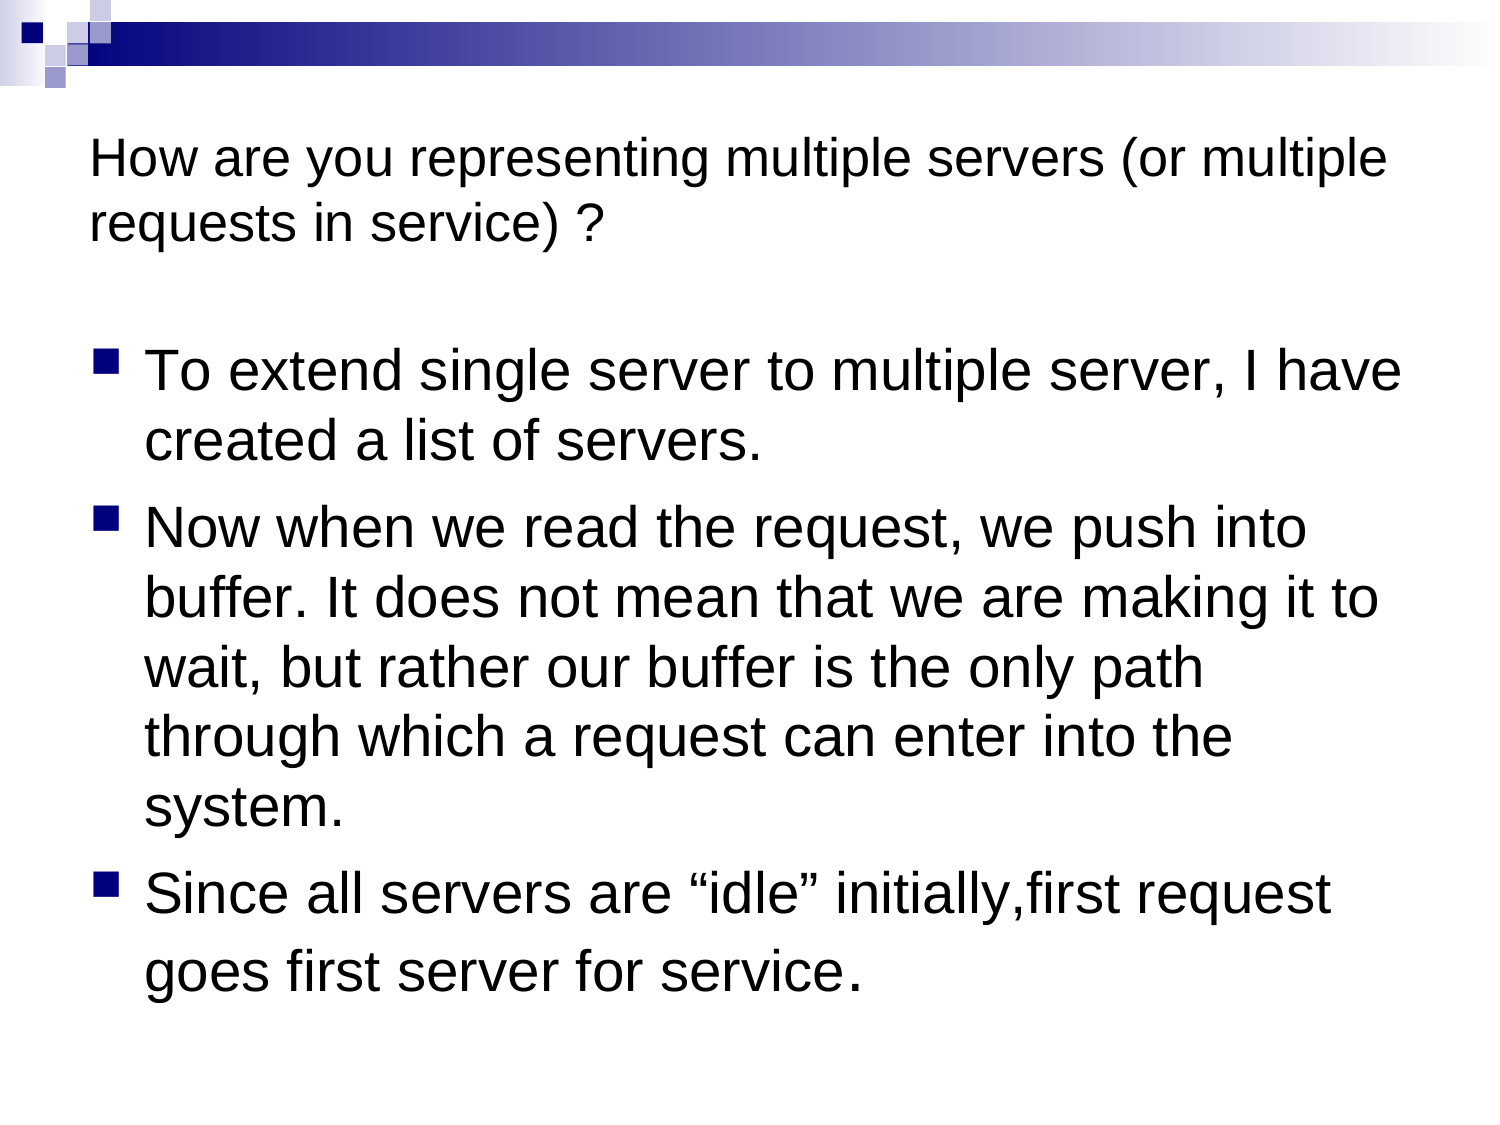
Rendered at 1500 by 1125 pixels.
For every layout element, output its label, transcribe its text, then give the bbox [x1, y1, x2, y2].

list To extend single server to multiple server, I have created a list of servers. Now when we read the request, we push into buffer. It does not mean that we are making it to wait, but rather our buffer is the only path through which a request can enter into the system. Since all servers are “idle” initially,first request goes first server for service. [75, 324, 1426, 1014]
title How are you representing multiple servers (or multiple requests in service) ? [75, 75, 1426, 301]
